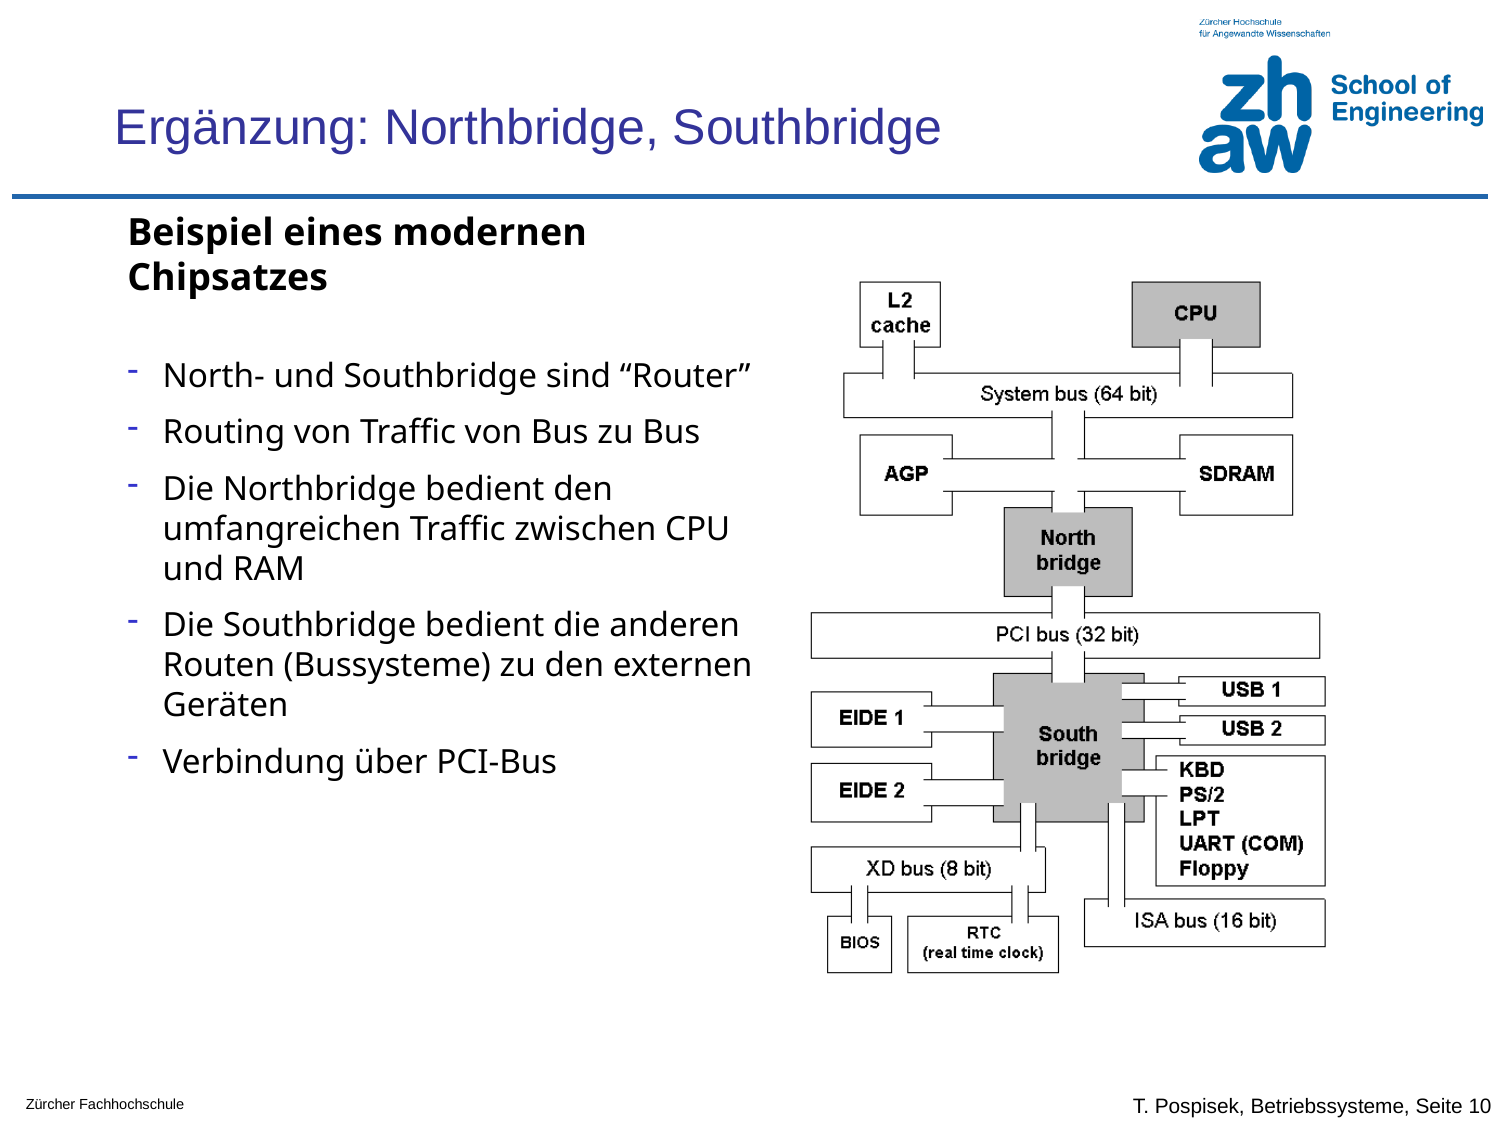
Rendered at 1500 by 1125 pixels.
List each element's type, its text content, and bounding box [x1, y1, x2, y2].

picture [1199, 19, 1483, 173]
text_box Beispiel eines modernen Chipsatzes North- und Southbridge sind “Router” Routing von Traffic von Bus zu Bus Die Northbridge bedient den umfangreichen Traffic zwischen CPU und RAM Die Southbridge bedient die anderen Routen (Bussysteme) zu den externen Geräten Verbindung über PCI-Bus [112, 200, 788, 988]
title Ergänzung: Northbridge, Southbridge [99, 50, 1379, 163]
picture [800, 274, 1342, 984]
